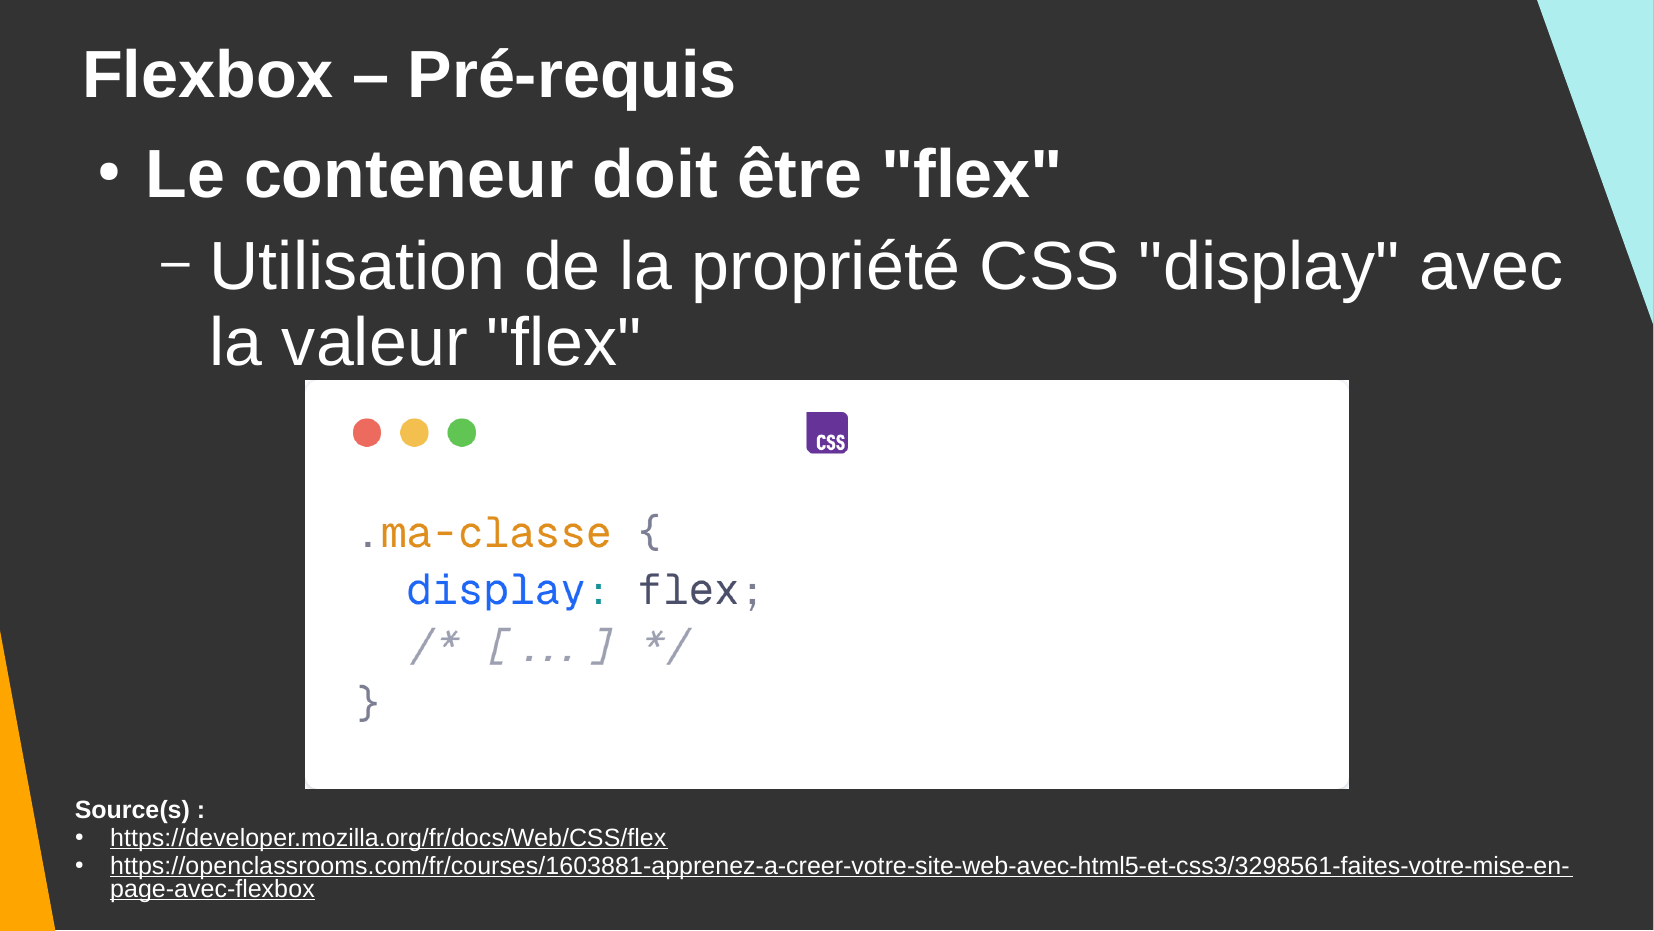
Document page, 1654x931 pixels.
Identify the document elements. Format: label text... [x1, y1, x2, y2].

picture [305, 380, 1349, 789]
text_box [1537, 0, 1654, 327]
title Flexbox – Pré-requis [82, 37, 1571, 114]
text_box Source(s) : https://developer.mozilla.org/fr/docs/Web/CSS/flex https://openclassrooms.com/fr/courses/1603881-apprenez-a-creer-votre-site-web-avec-html5-et-css3/3298561-faites-votre-mise-en-page-avec-flexbox [60, 788, 1595, 916]
text_box [0, 630, 56, 931]
list Le conteneur doit être "flex" Utilisation de la propriété CSS "display" avec la valeur "flex" [80, 135, 1605, 381]
